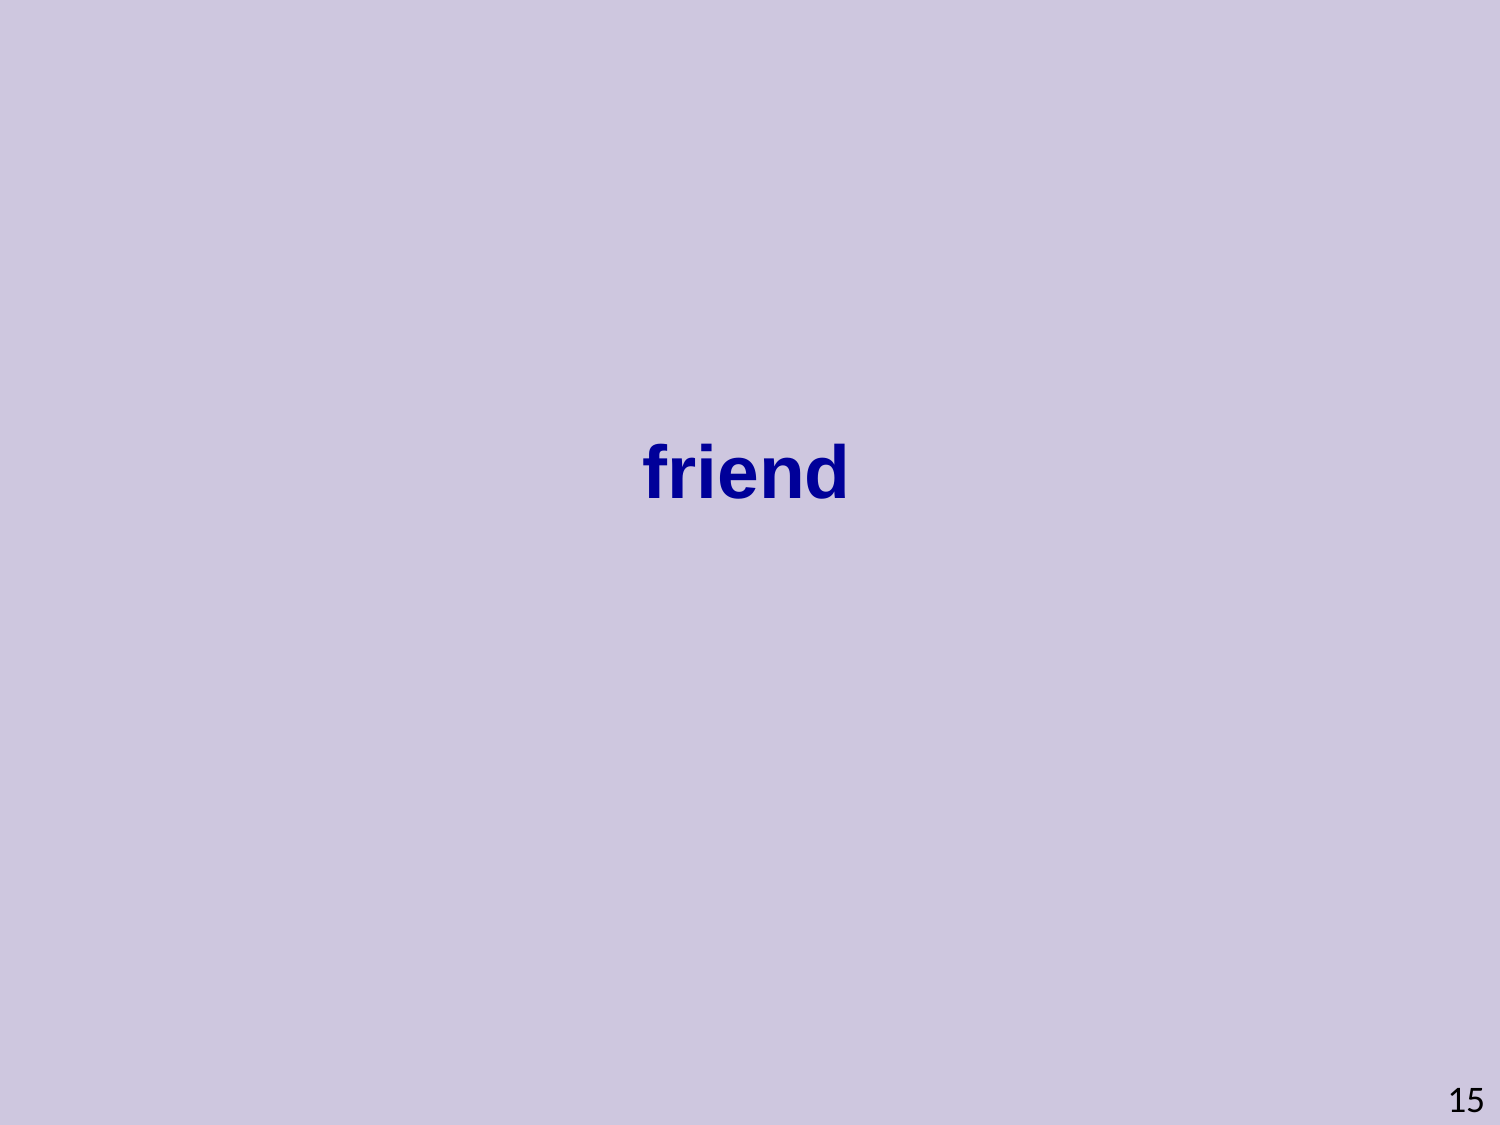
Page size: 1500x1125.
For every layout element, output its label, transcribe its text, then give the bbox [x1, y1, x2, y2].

title friend [112, 374, 1381, 563]
text_box <number> [1428, 1069, 1500, 1125]
